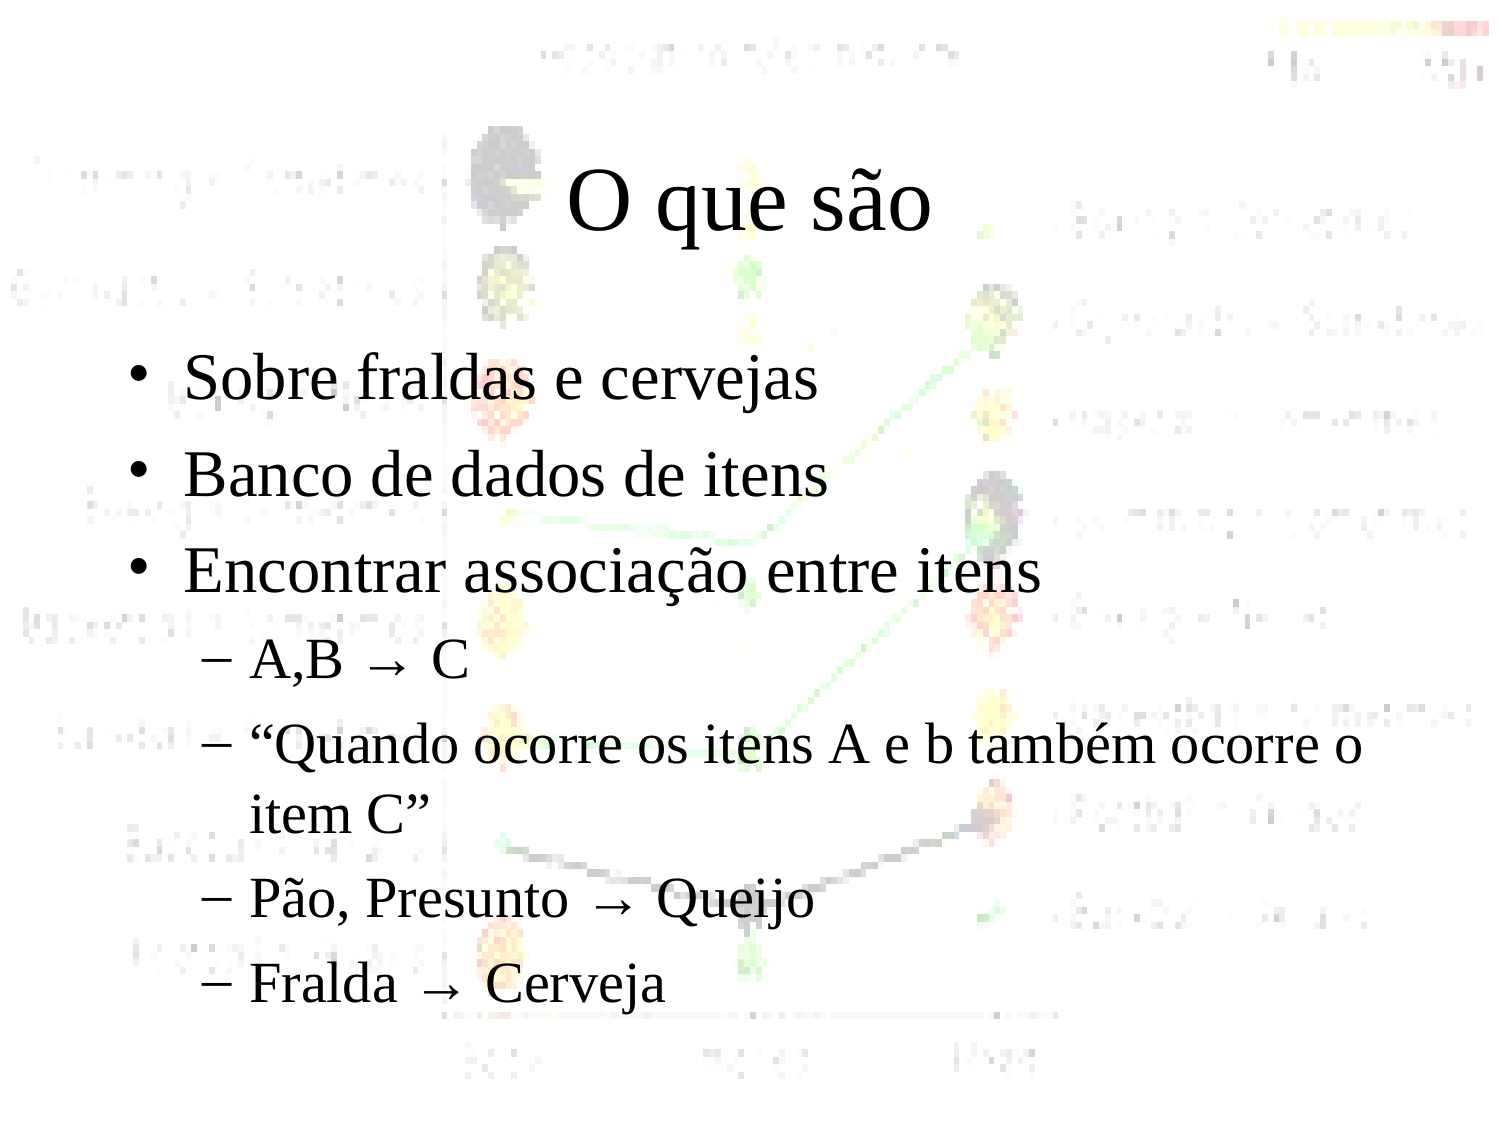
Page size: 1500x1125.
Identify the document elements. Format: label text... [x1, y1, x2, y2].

list Sobre fraldas e cervejas Banco de dados de itens Encontrar associação entre itens A,B → C “Quando ocorre os itens A e b também ocorre o item C” Pão, Presunto → Queijo Fralda → Cerveja [112, 324, 1388, 1022]
title O que são [112, 68, 1388, 320]
